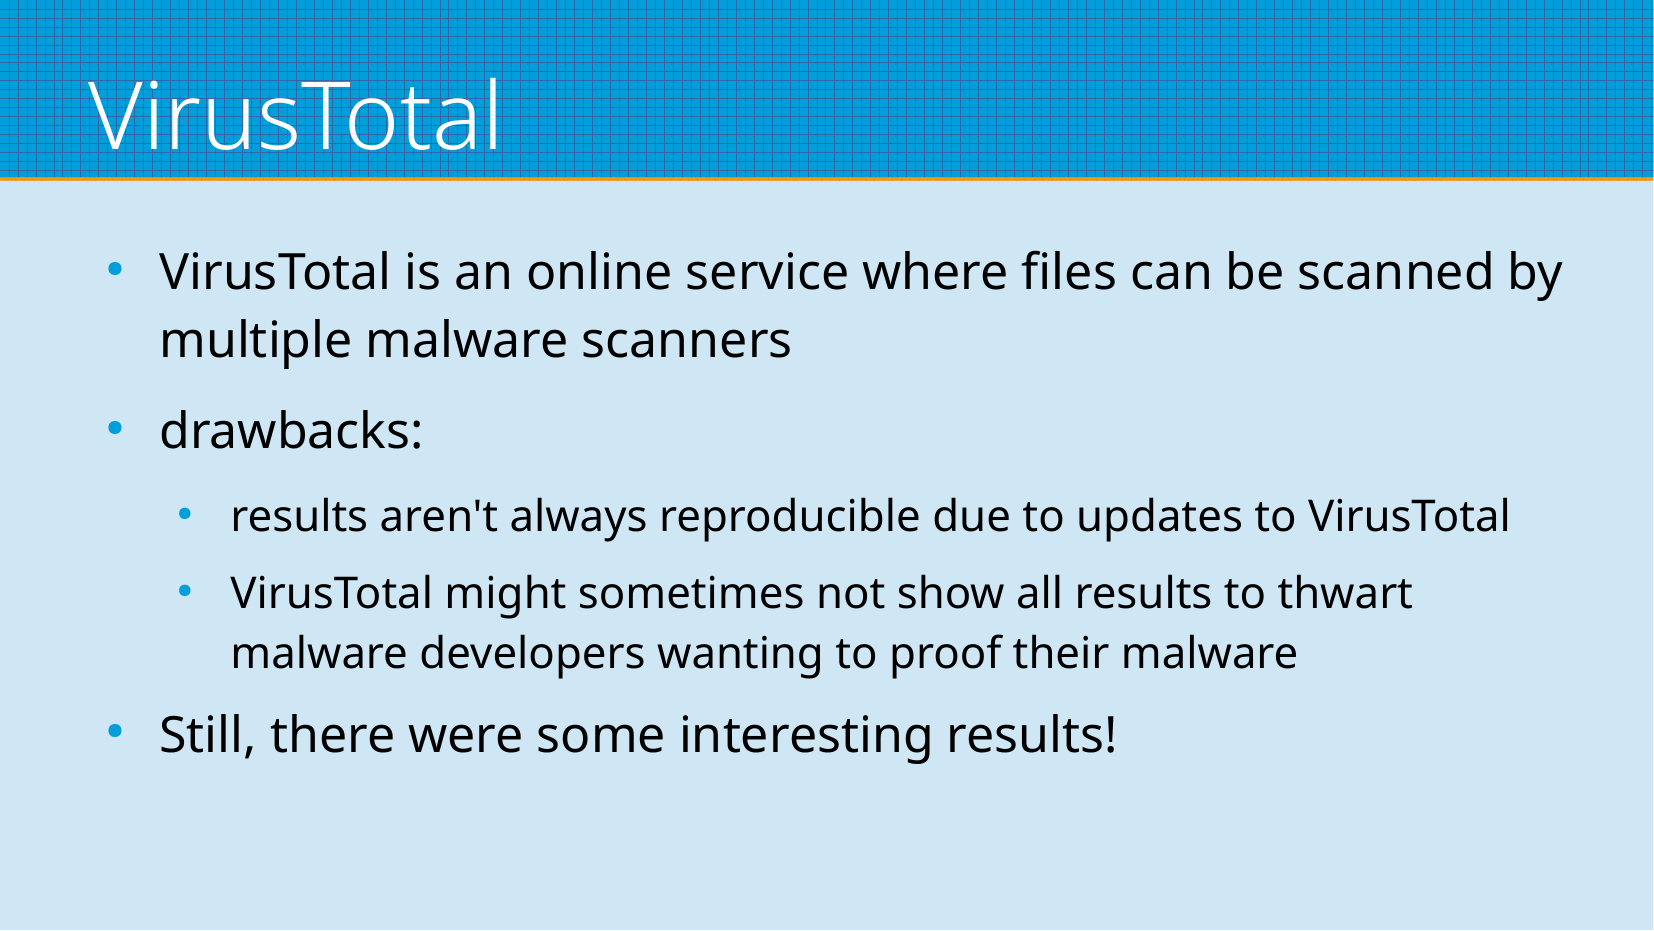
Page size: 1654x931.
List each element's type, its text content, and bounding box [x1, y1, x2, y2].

title VirusTotal [88, 14, 1565, 178]
list VirusTotal is an online service where files can be scanned by multiple malware scanners drawbacks: results aren't always reproducible due to updates to VirusTotal VirusTotal might sometimes not show all results to thwart malware developers wanting to proof their malware Still, there were some interesting results! [88, 236, 1565, 813]
